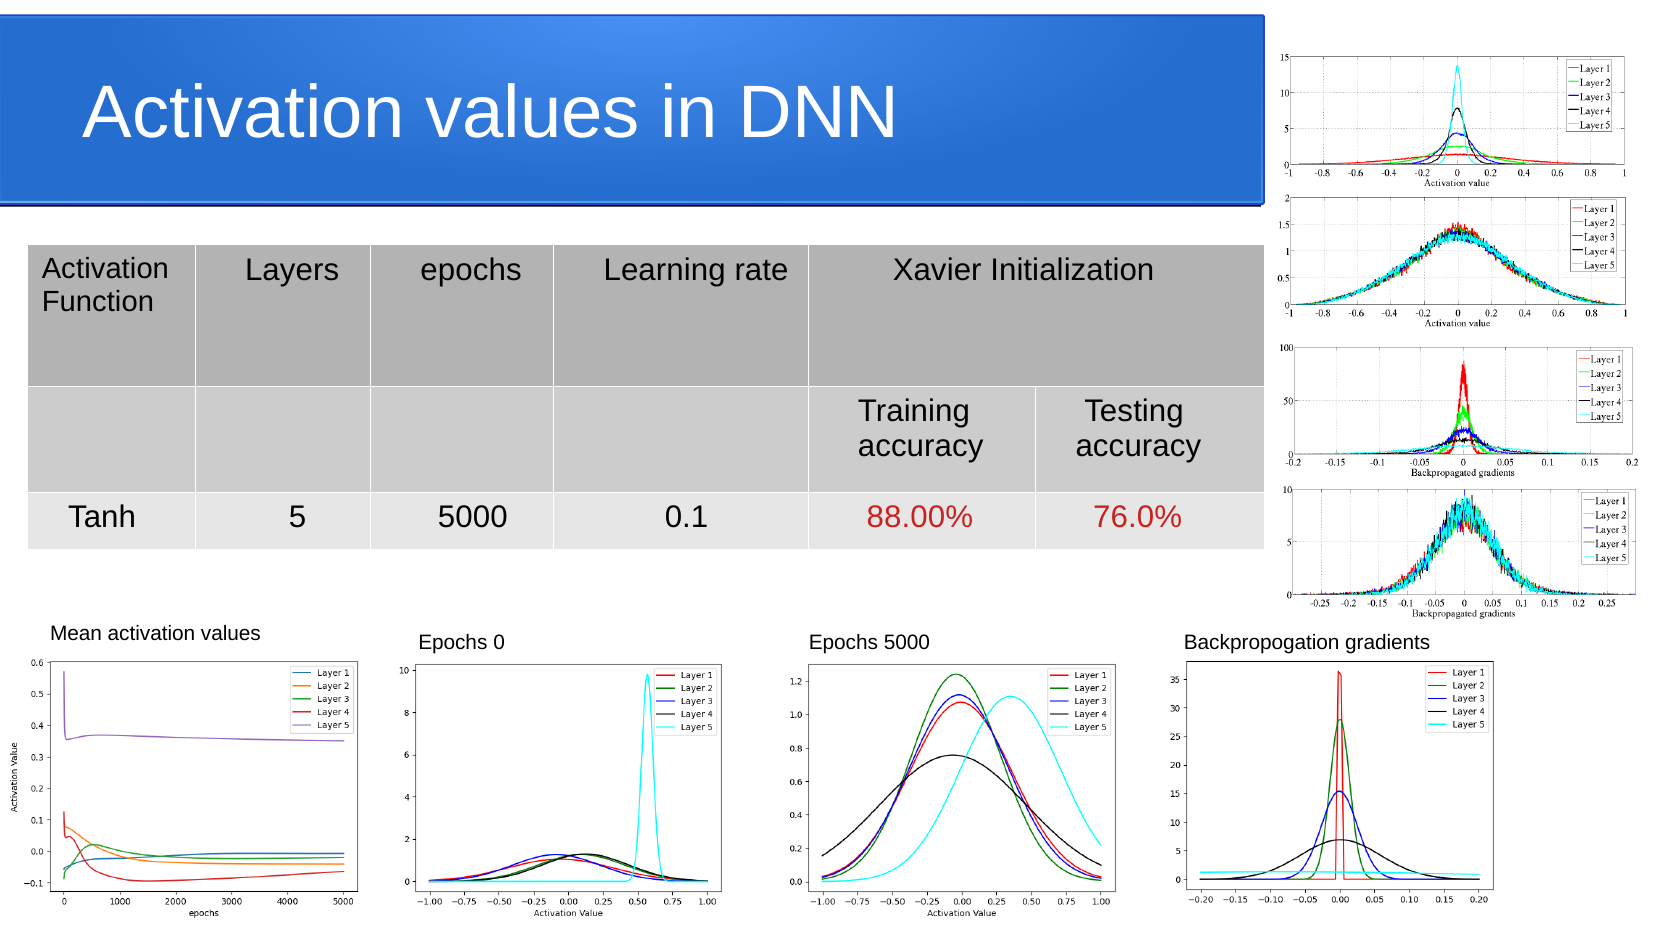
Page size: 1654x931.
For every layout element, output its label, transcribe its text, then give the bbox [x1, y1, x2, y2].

text_box Epochs 5000 [794, 623, 945, 662]
table_header Layers [196, 245, 370, 386]
table_header Activation Function [28, 245, 195, 386]
table_cell [554, 387, 808, 492]
text_box Mean activation values [35, 614, 276, 653]
picture [1275, 47, 1632, 331]
table_header Xavier Initialization [809, 245, 1264, 386]
table_cell 88.00% [809, 493, 1035, 549]
table_header epochs [371, 245, 553, 386]
table_cell [28, 387, 195, 492]
table_cell Testing accuracy [1036, 387, 1264, 492]
table_cell 5 [196, 493, 370, 549]
table_cell 76.0% [1036, 493, 1264, 549]
table_cell [196, 387, 370, 492]
table_cell Tanh [28, 493, 195, 549]
picture [0, 625, 1532, 924]
table_cell 5000 [371, 493, 553, 549]
table_header Learning rate [554, 245, 808, 386]
table_cell 0.1 [554, 493, 808, 549]
table_cell Training accuracy [809, 387, 1035, 492]
text_box Backpropogation gradients [1169, 623, 1446, 662]
title Activation values in DNN [82, 35, 1235, 189]
picture [1275, 339, 1646, 624]
table_cell [371, 387, 553, 492]
text_box Epochs 0 [403, 623, 520, 662]
